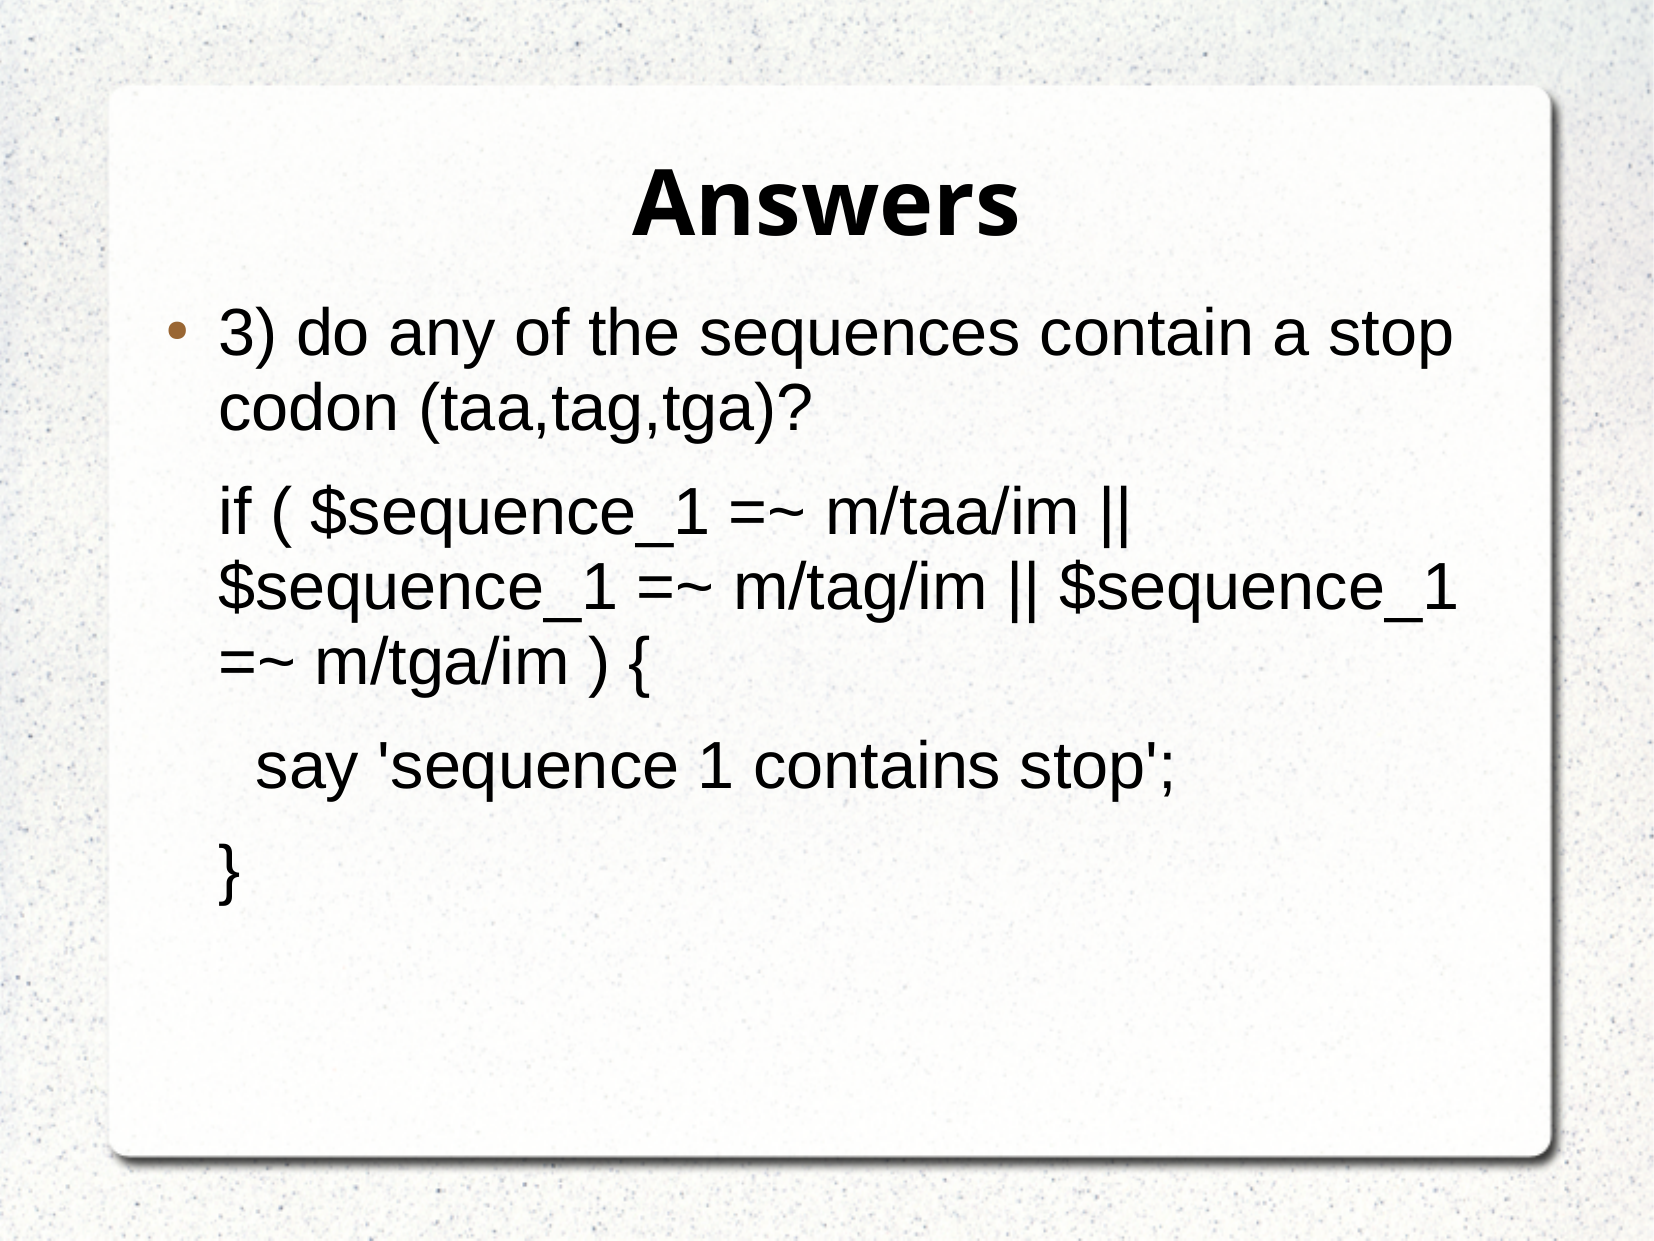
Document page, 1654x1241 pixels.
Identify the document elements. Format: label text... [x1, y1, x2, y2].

title Answers [118, 96, 1536, 304]
picture [0, 0, 1654, 1241]
list 3) do any of the sequences contain a stop codon (taa,tag,tga)? if ( $sequence_1 =~ m/taa/im || $sequence_1 =~ m/tag/im || $sequence_1 =~ m/tga/im ) { say 'sequence 1 contains stop'; } [147, 295, 1506, 931]
